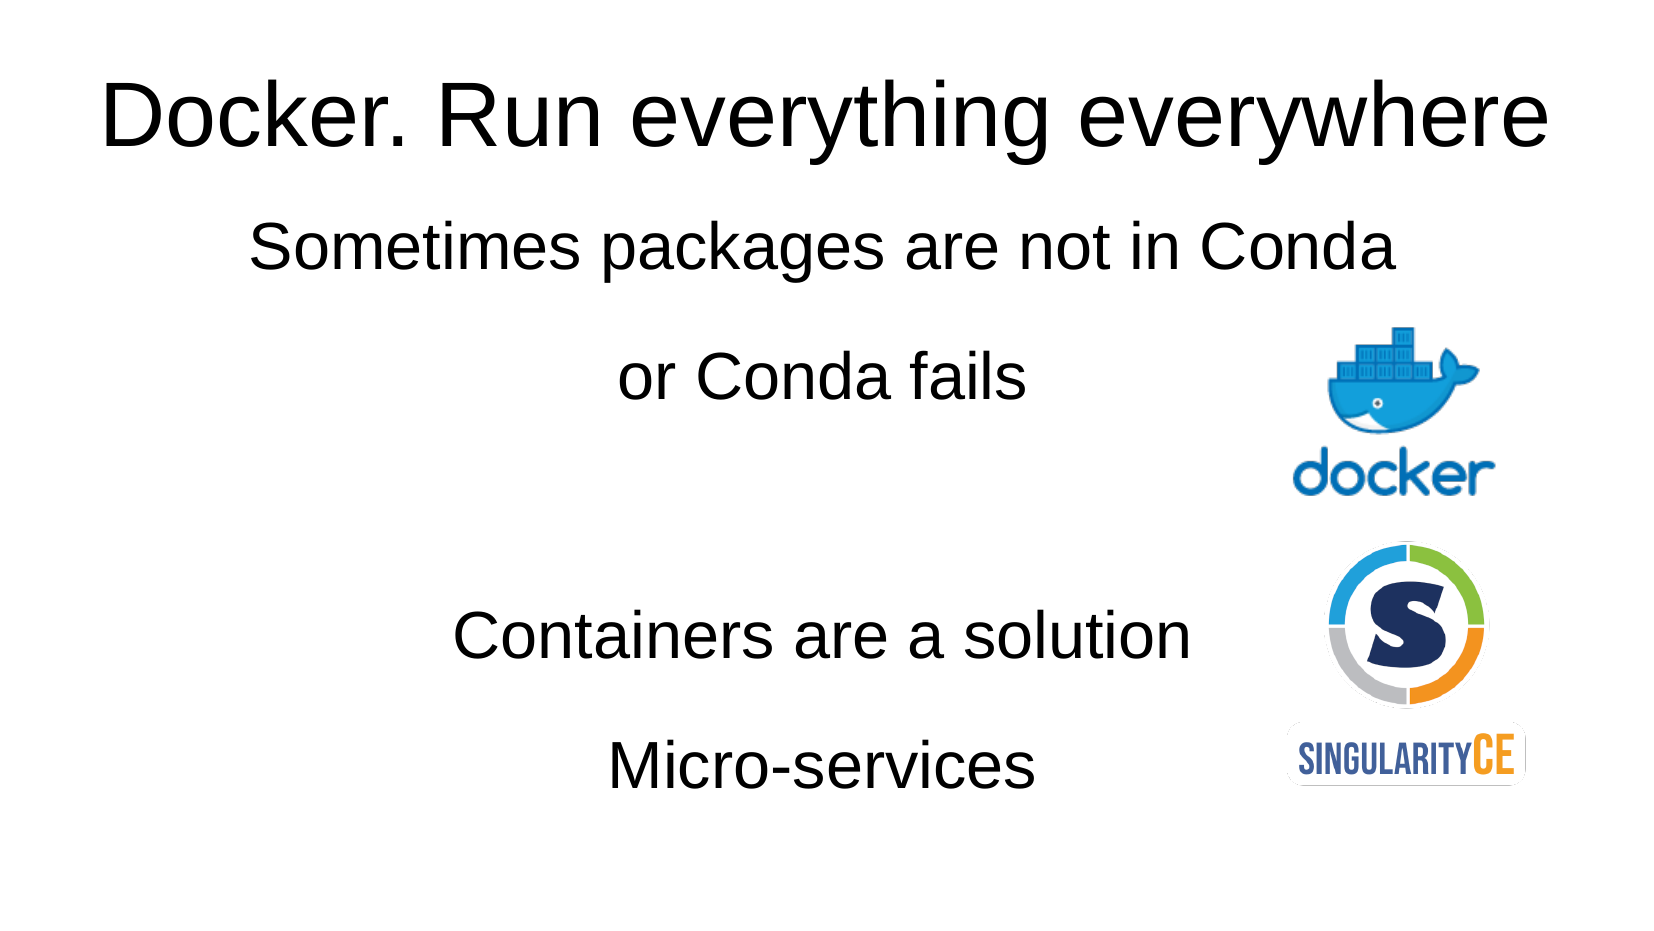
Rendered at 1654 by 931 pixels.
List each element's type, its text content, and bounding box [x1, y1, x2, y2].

text_box Sometimes packages are not in Conda or Conda fails Containers are a solution Micro-services [75, 171, 1571, 804]
picture [1275, 529, 1538, 795]
picture [1176, 312, 1613, 518]
title Docker. Run everything everywhere [82, 37, 1571, 171]
